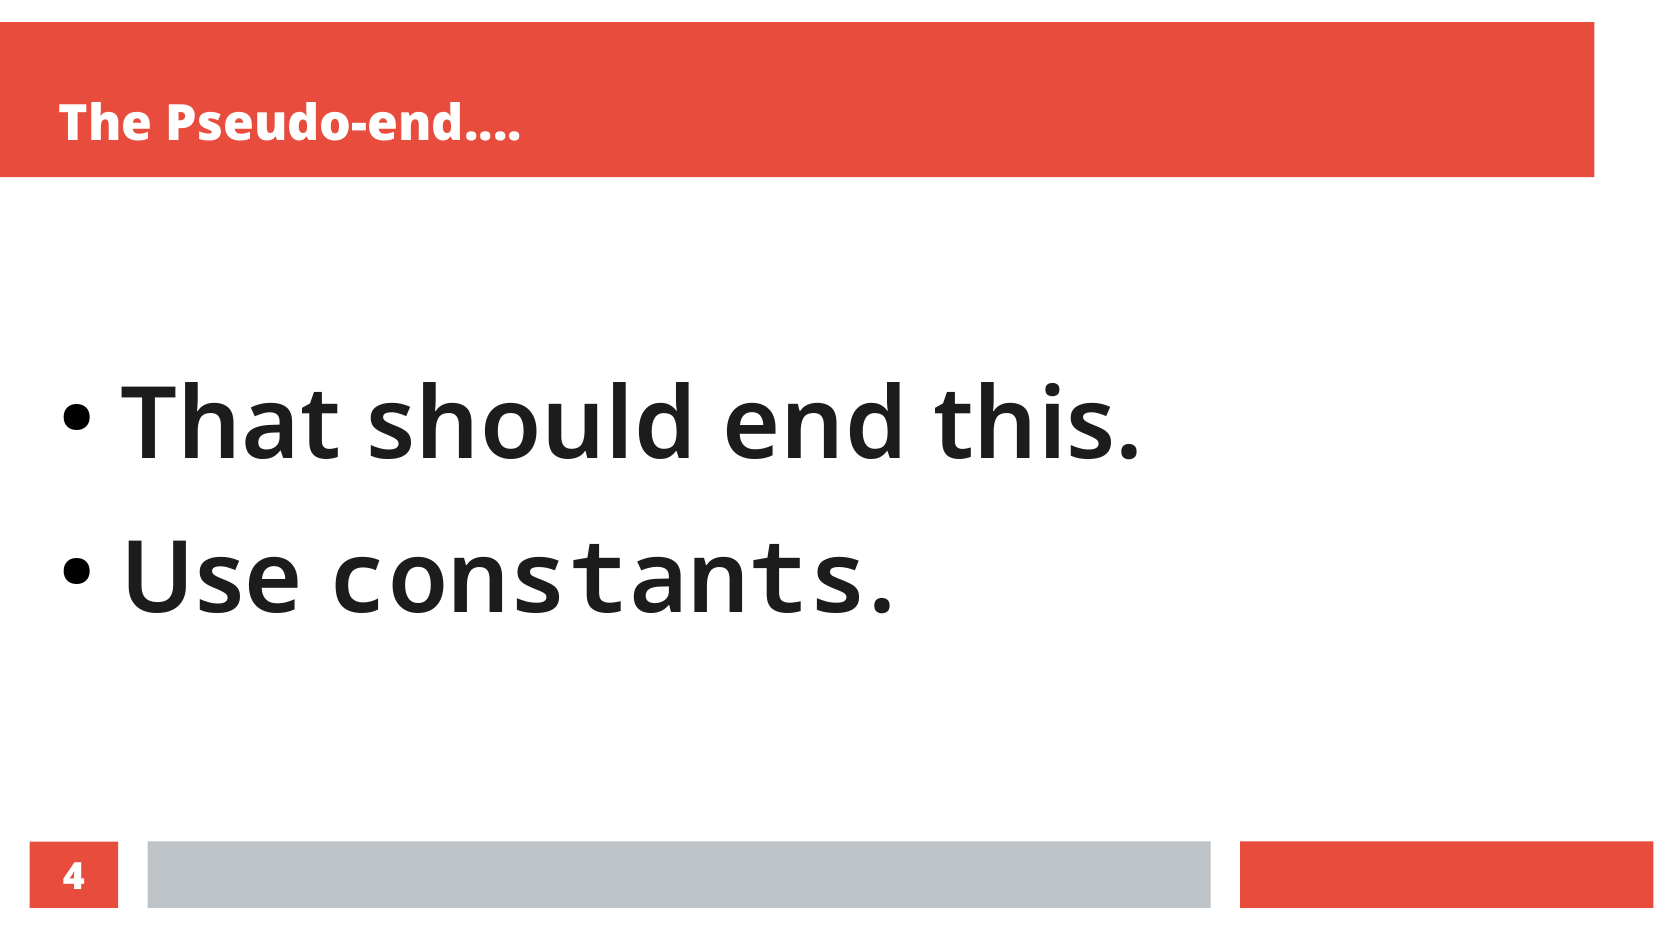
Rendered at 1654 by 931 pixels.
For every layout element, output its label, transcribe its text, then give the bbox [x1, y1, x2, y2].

list That should end this. Use constants. [59, 243, 1565, 751]
title The Pseudo-end.... [59, 44, 1595, 156]
